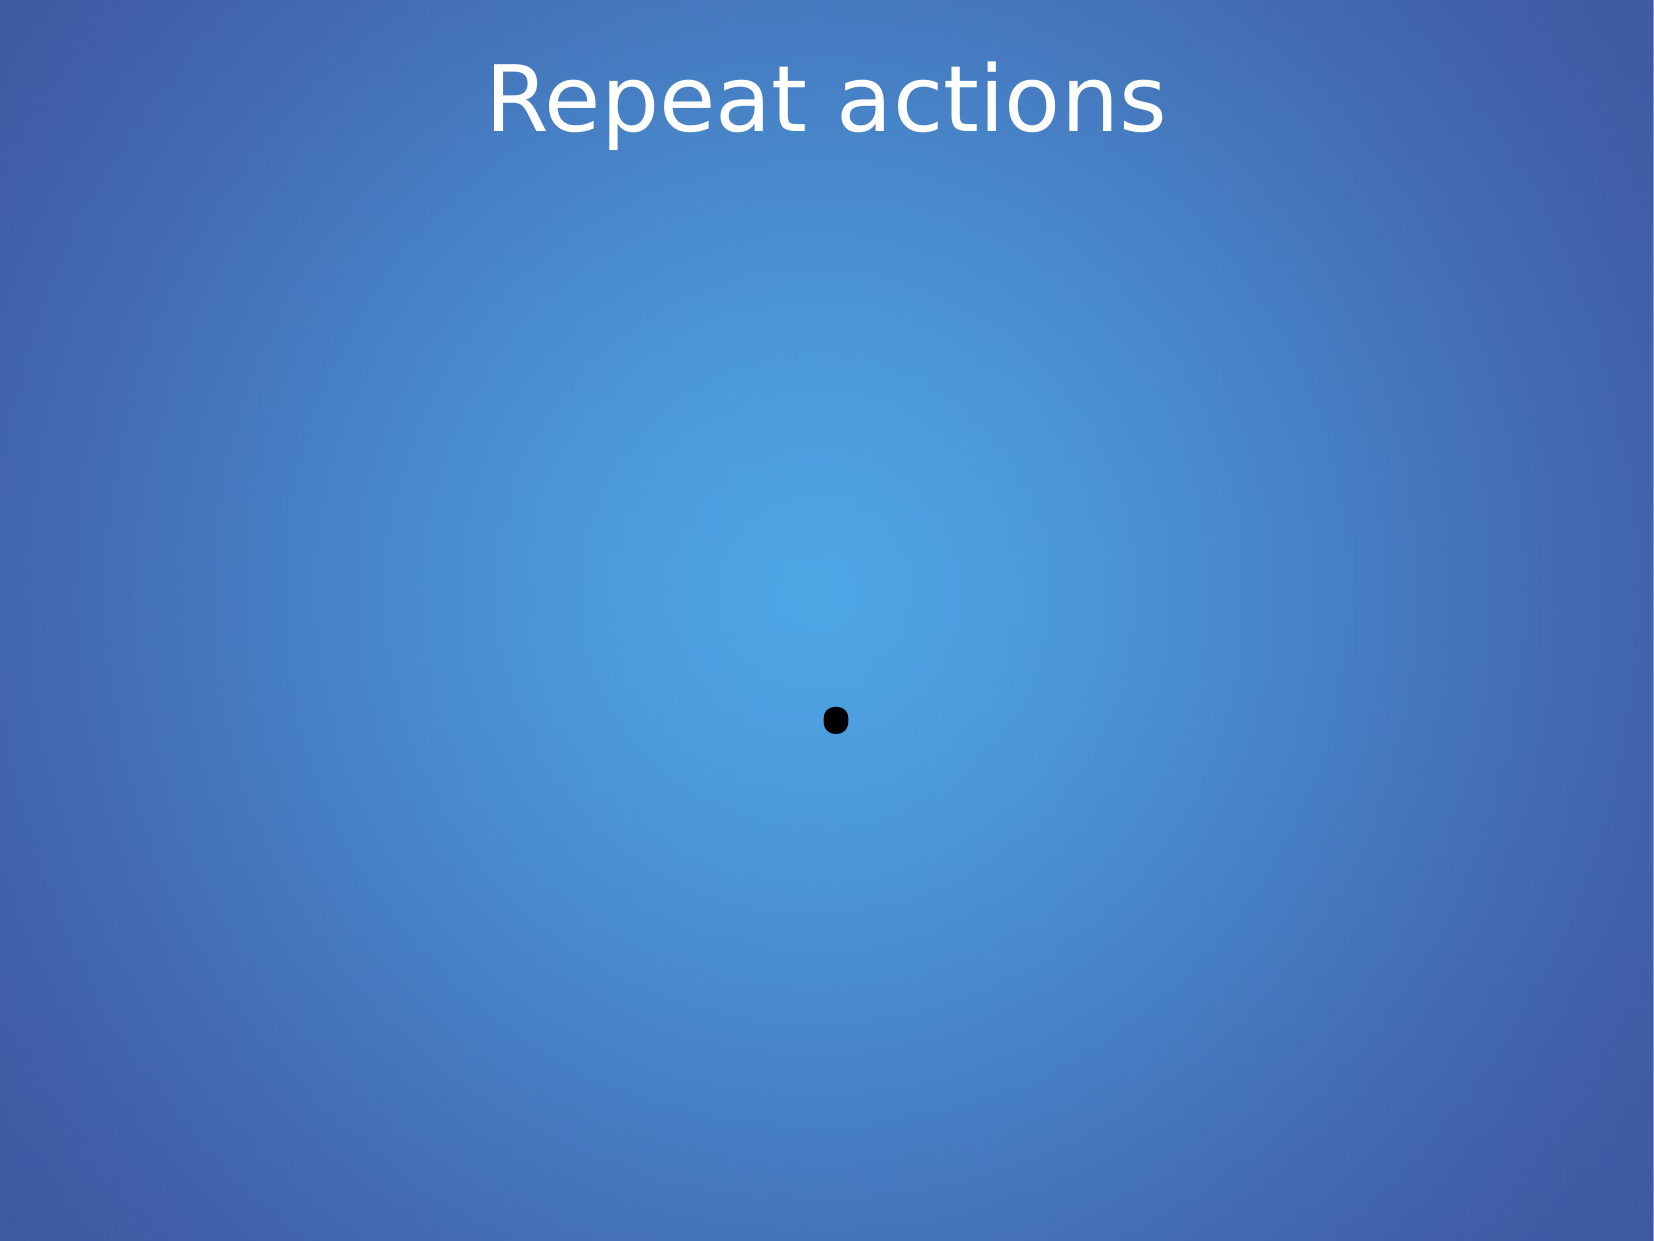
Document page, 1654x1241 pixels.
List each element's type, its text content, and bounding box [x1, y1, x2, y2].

title Repeat actions [82, 23, 1571, 175]
text_box . [761, 511, 892, 729]
picture [0, 0, 1654, 1241]
